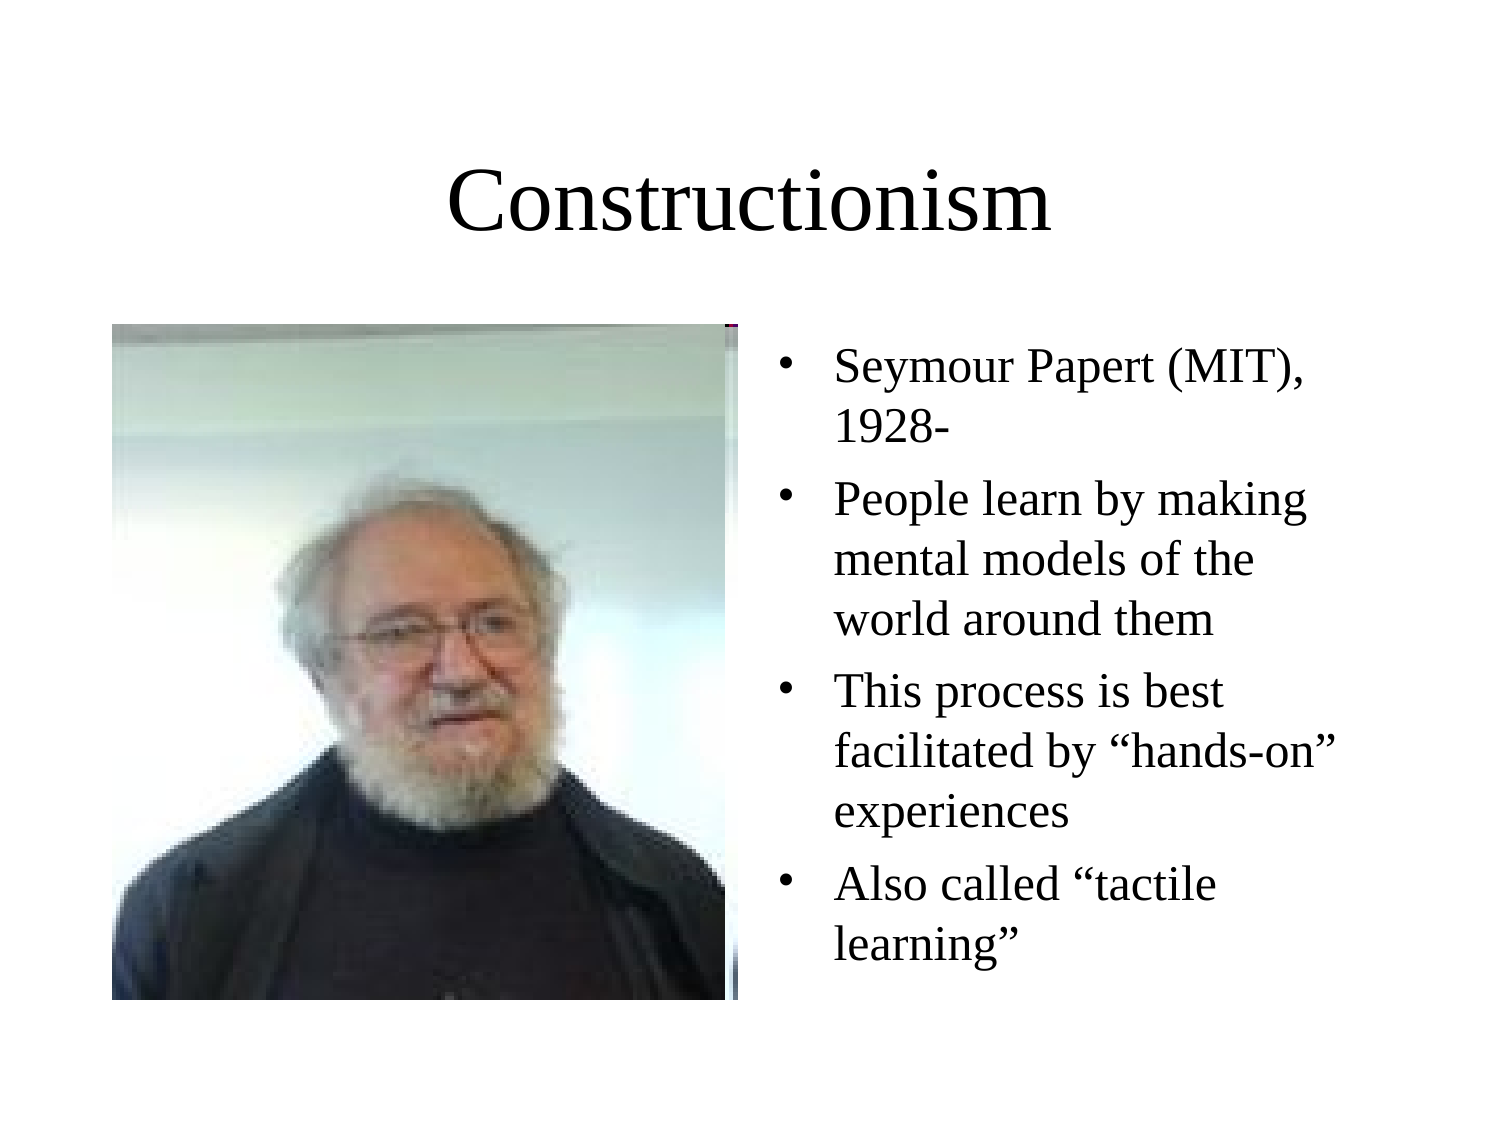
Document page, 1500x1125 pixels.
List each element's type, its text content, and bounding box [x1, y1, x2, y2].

picture [112, 324, 738, 1000]
title Constructionism [112, 99, 1388, 288]
list Seymour Papert (MIT), 1928- People learn by making mental models of the world around them This process is best facilitated by “hands-on” experiences Also called “tactile learning” [762, 324, 1388, 1000]
